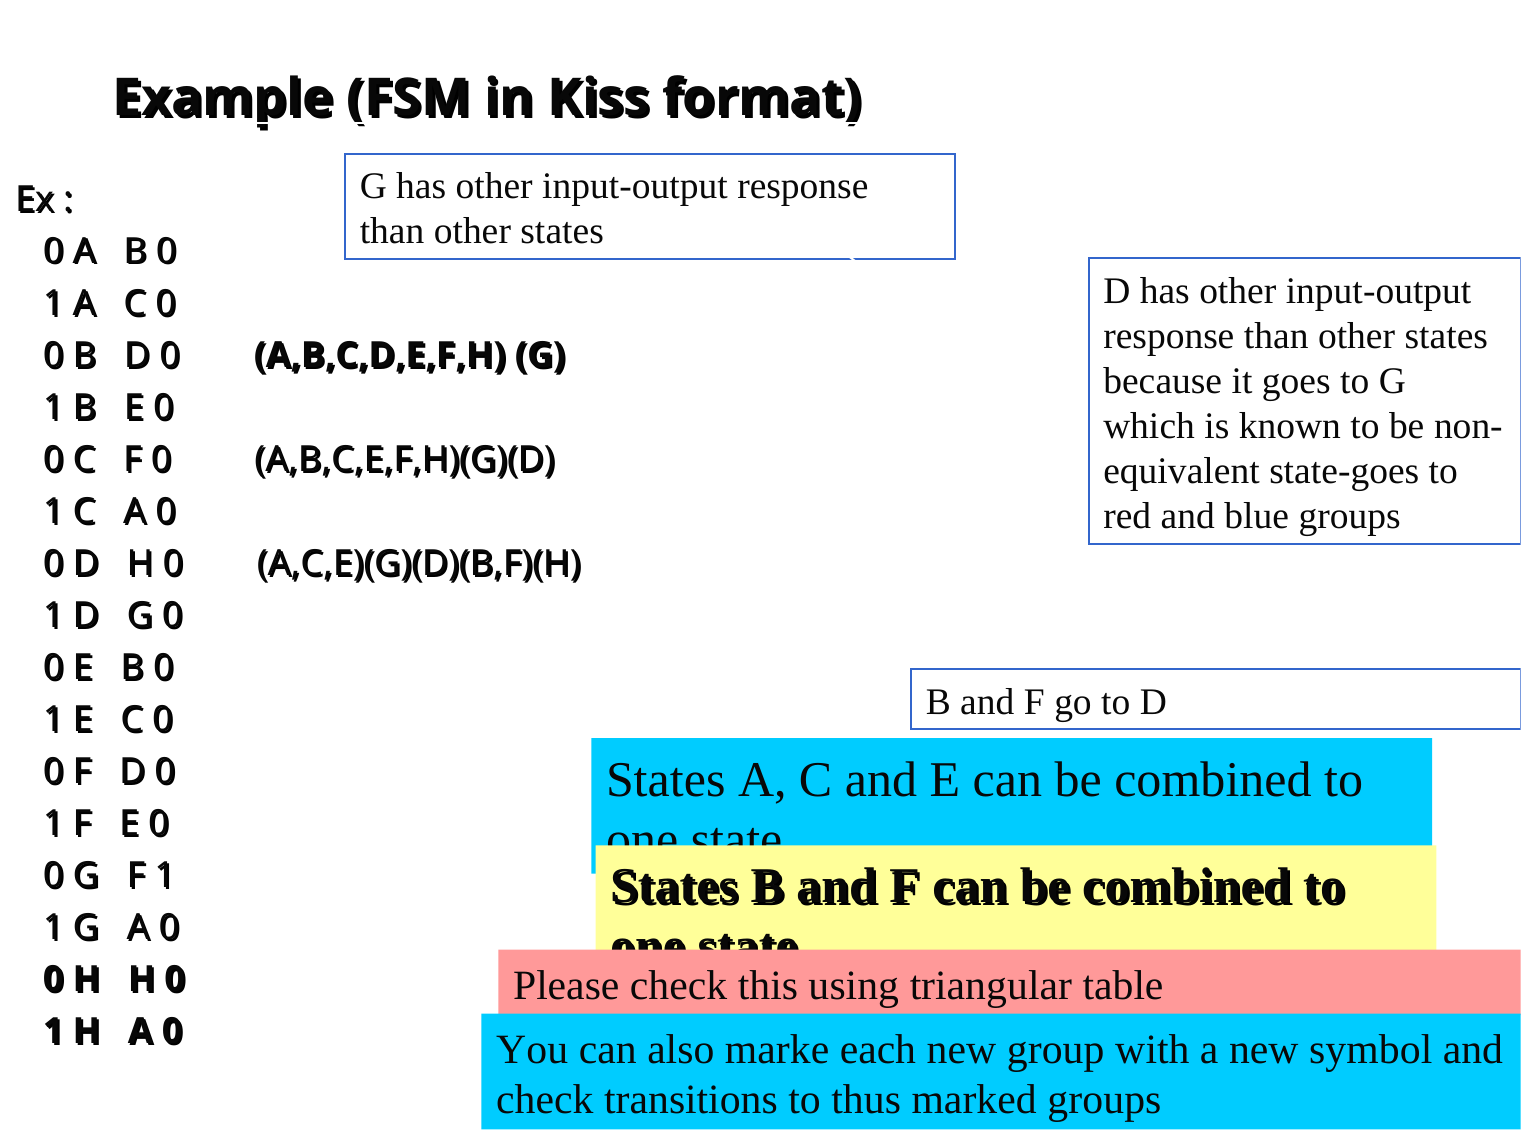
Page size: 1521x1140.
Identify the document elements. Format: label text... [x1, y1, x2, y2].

text_box You can also marke each new group with a new symbol and check transitions to thus marked groups [481, 1013, 1521, 1130]
text_box D has other input-output response than other states because it goes to G which is known to be non-equivalent state-goes to red and blue groups [1088, 258, 1521, 544]
text_box States B and F can be combined to one state [595, 845, 1437, 949]
text_box B and F go to D [911, 668, 1521, 730]
list Ex : 0 A B 0 1 A C 0 0 B D 0 (A,B,C,D,E,F,H) (G) 1 B E 0 0 C F 0 (A,B,C,E,F,H)(G)(D) 1 C A 0 0 D H 0 (A,C,E)(G)(D)(B,F)(H) 1 D G 0 0 E B 0 1 E C 0 0 F D 0 1 F E 0 0 G F 1 1 G A 0 0 H H 0 1 H A 0 [0, 167, 1521, 1064]
text_box Please check this using triangular table [498, 949, 1521, 1013]
text_box States A, C and E can be combined to one state [591, 738, 1433, 874]
title Example (FSM in Kiss format) [97, 0, 1390, 167]
text_box G has other input-output response than other states [345, 153, 955, 260]
